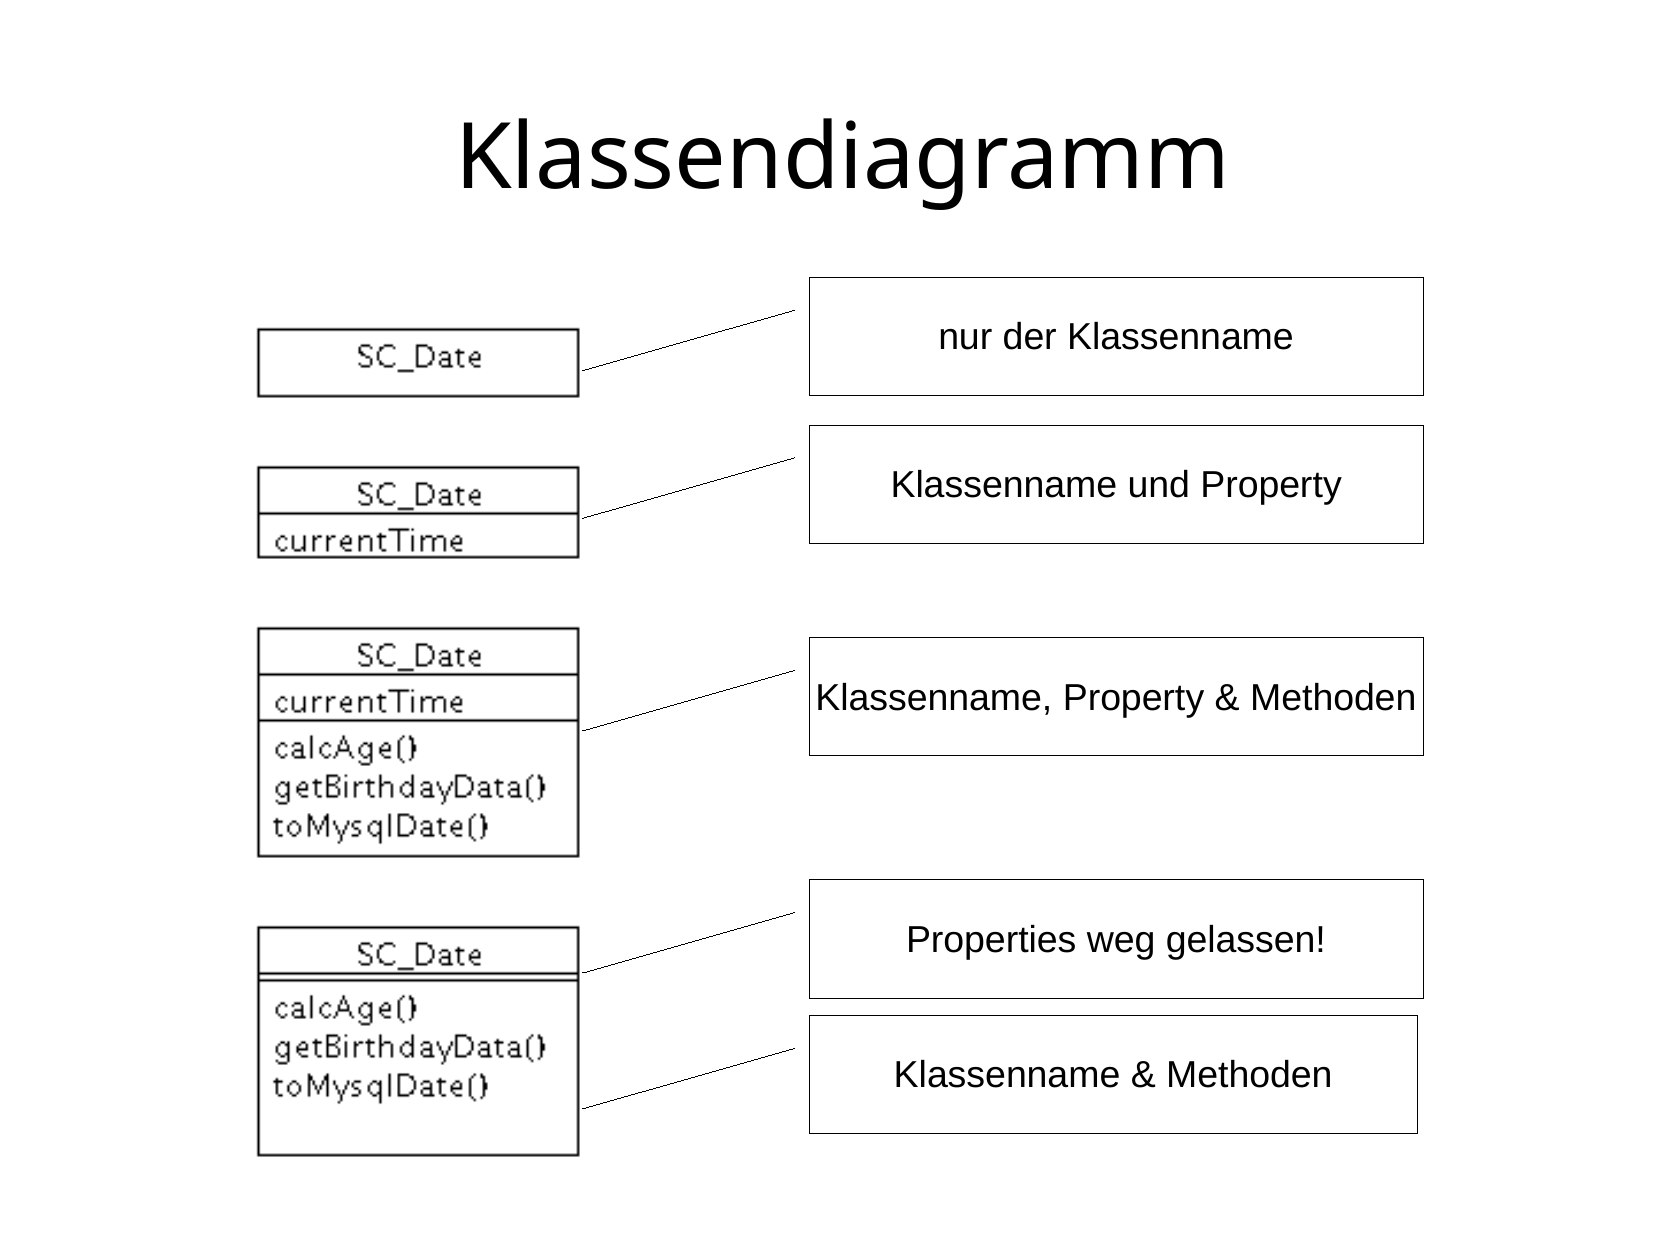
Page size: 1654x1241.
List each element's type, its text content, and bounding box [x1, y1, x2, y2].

text_box Klassenname, Property & Methoden [809, 638, 1423, 756]
text_box Properties weg gelassen! [809, 880, 1423, 998]
text_box nur der Klassenname [809, 278, 1423, 396]
text_box Klassenname und Property [809, 425, 1423, 543]
title Klassendiagramm [82, 49, 1571, 257]
picture [212, 283, 626, 1203]
text_box Klassenname & Methoden [809, 1016, 1417, 1134]
